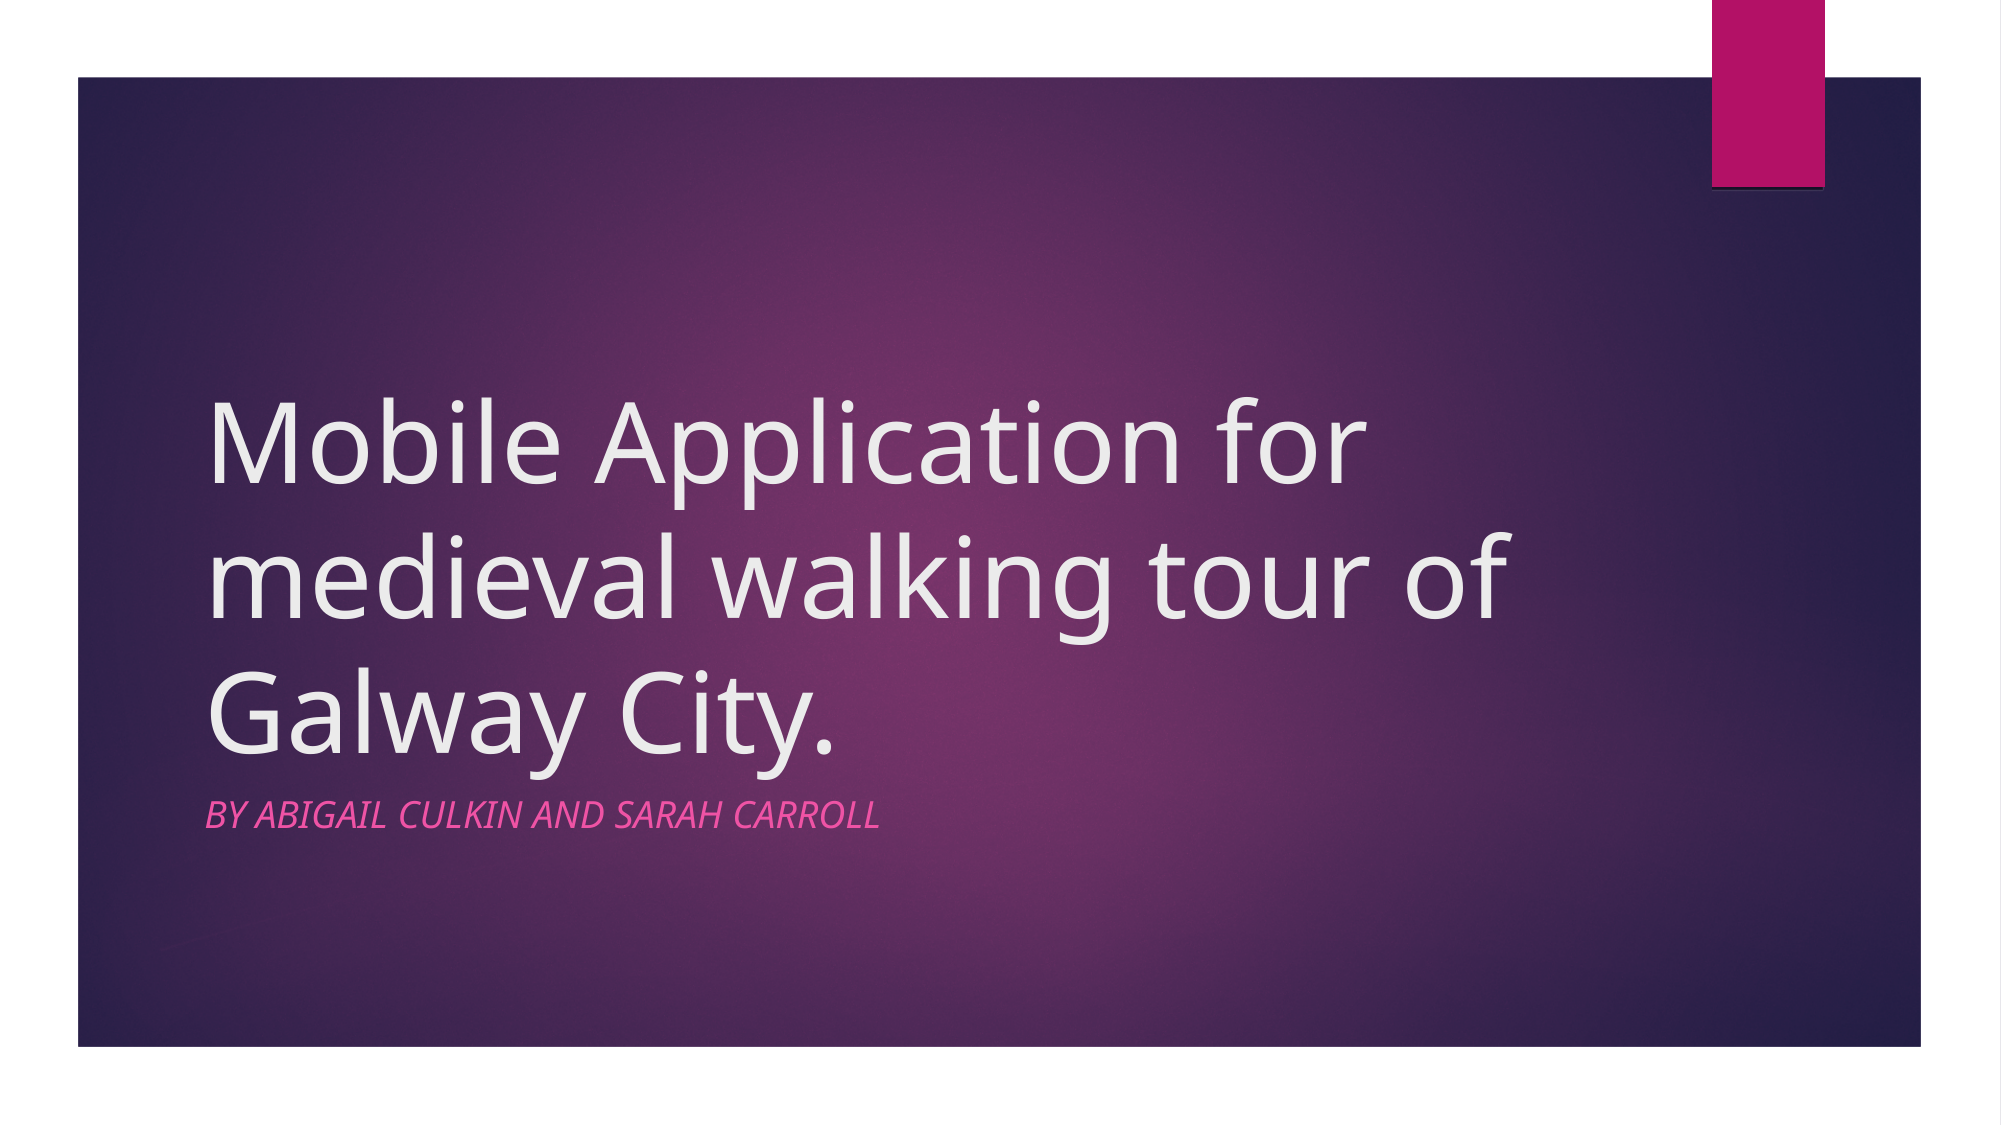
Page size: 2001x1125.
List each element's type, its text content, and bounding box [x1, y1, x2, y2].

subtitle By Abigail Culkin and Sarah Carroll [189, 783, 1638, 926]
title Mobile Application for medieval walking tour of Galway City. [189, 344, 1638, 783]
